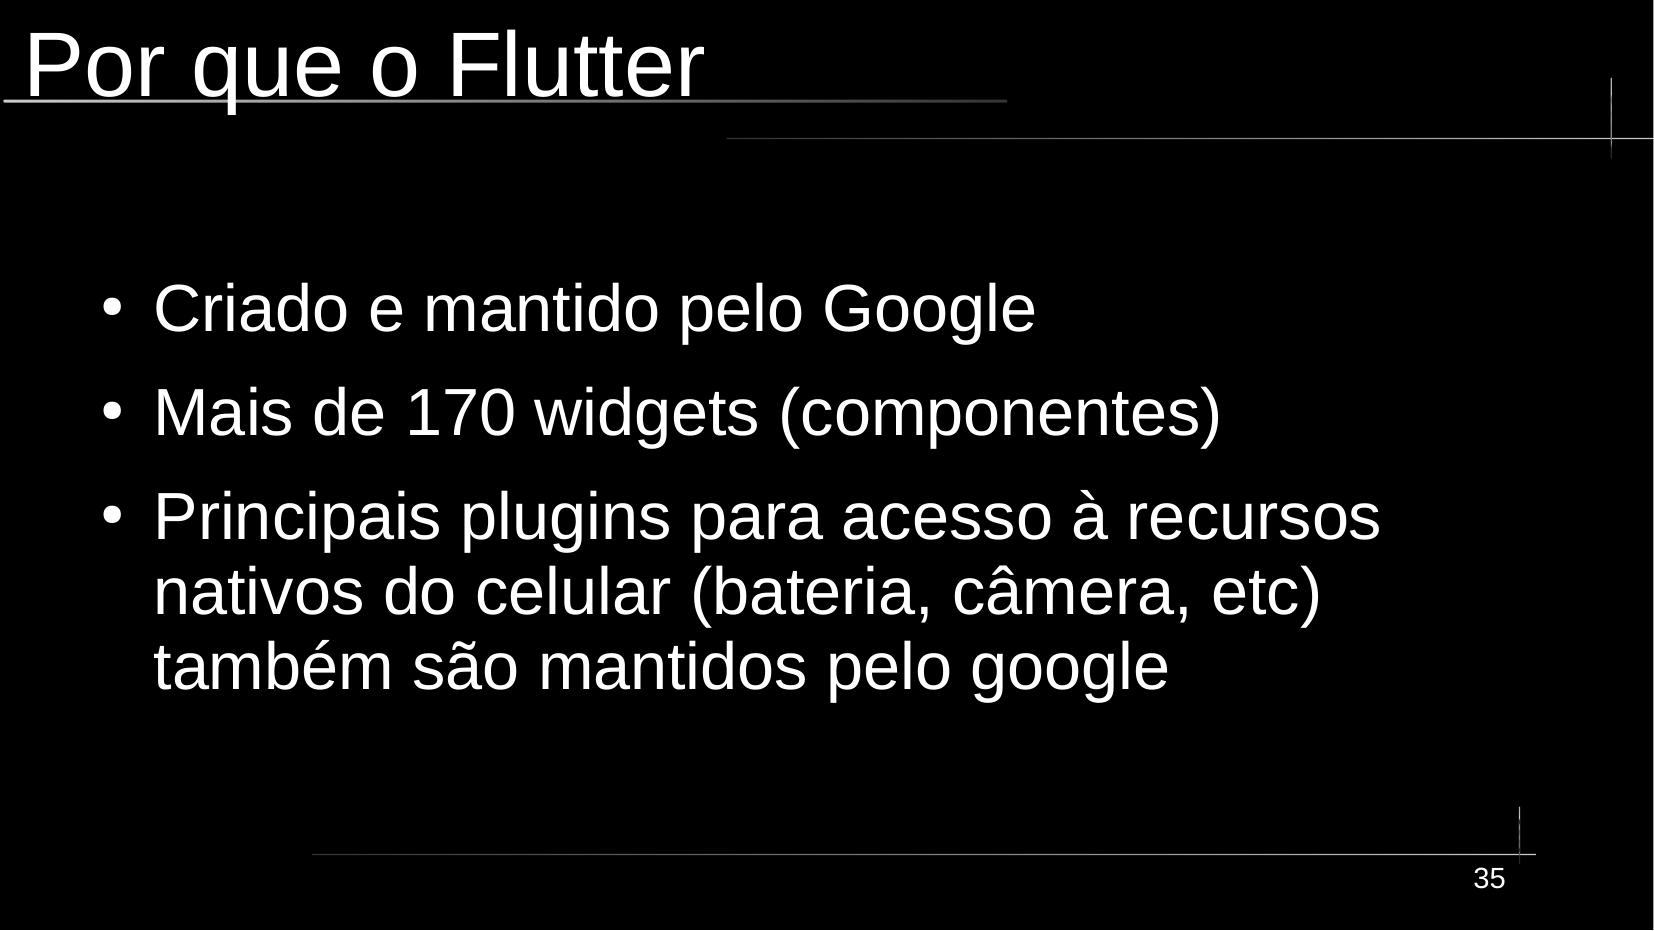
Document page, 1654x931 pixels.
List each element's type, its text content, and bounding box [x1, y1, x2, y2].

title Por que o Flutter [23, 11, 1589, 119]
subtitle Criado e mantido pelo Google Mais de 170 widgets (componentes) Principais plugins para acesso à recursos nativos do celular (bateria, câmera, etc) também são mantidos pelo google [82, 217, 1571, 757]
